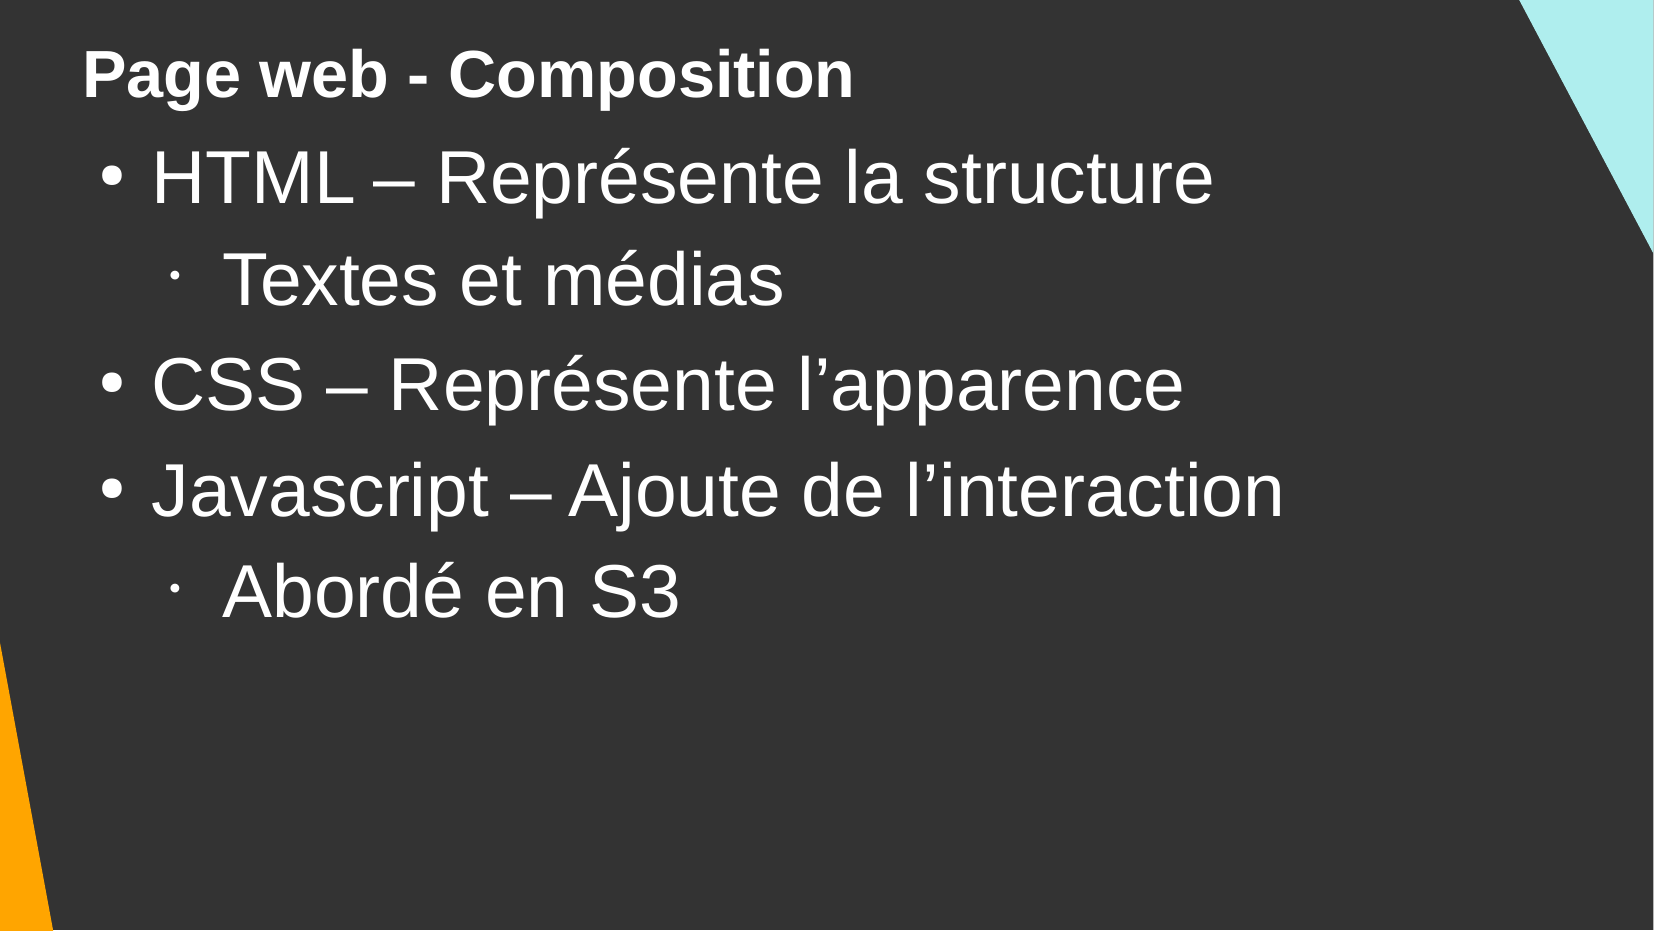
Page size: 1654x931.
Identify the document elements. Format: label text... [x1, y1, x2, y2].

text_box [1519, 0, 1654, 255]
list HTML – Représente la structure Textes et médias CSS – Représente l’apparence Javascript – Ajoute de l’interaction Abordé en S3 [80, 135, 1569, 733]
title Page web - Composition [82, 36, 1571, 114]
text_box [0, 642, 54, 931]
